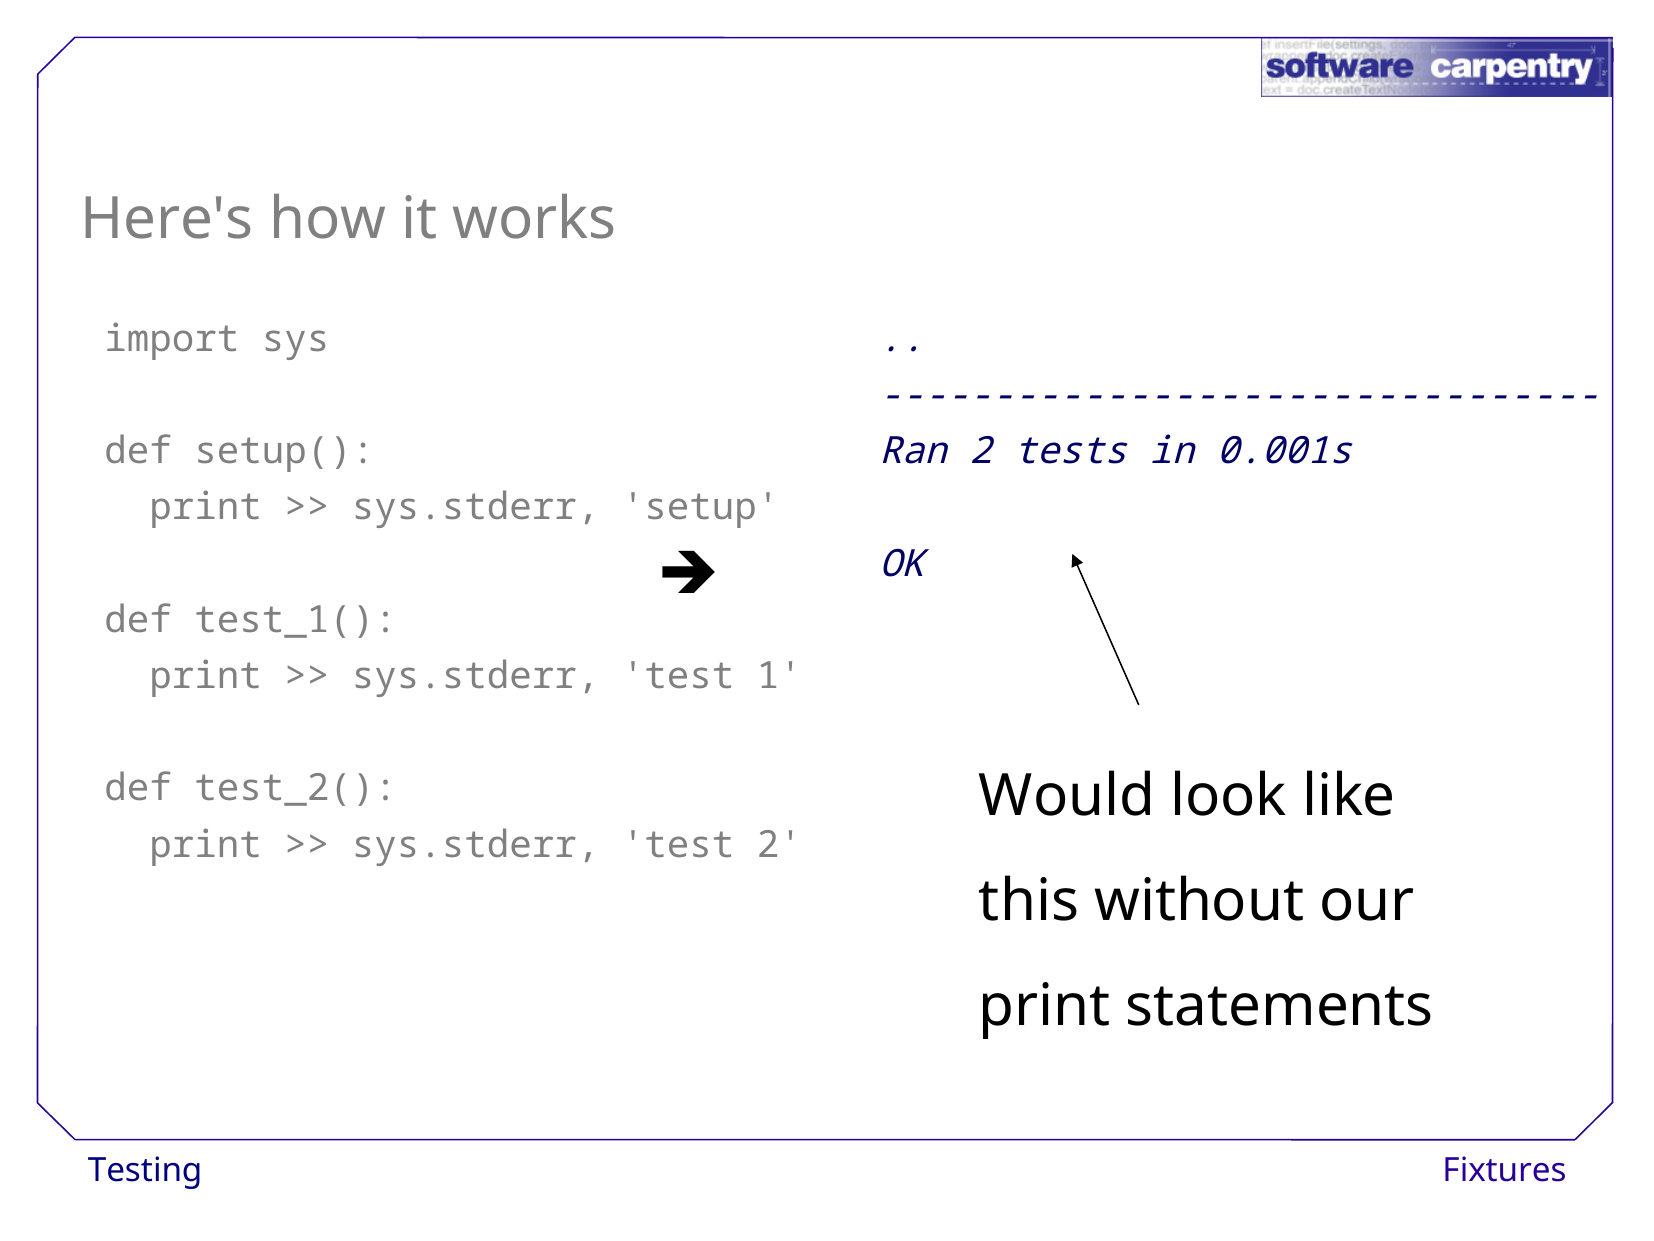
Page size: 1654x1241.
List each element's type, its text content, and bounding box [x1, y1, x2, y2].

text_box .. -------------------------------- Ran 2 tests in 0.001s OK [864, 294, 1490, 933]
text_box Here's how it works [65, 138, 782, 259]
picture [1261, 39, 1613, 97]
text_box Would look like this without our print statements [964, 714, 1599, 1045]
text_box import sys def setup(): print >> sys.stderr, 'setup' def test_1(): print >> sys.stderr, 'test 1' def test_2(): print >> sys.stderr, 'test 2' [89, 294, 715, 933]
text_box  [642, 492, 864, 613]
